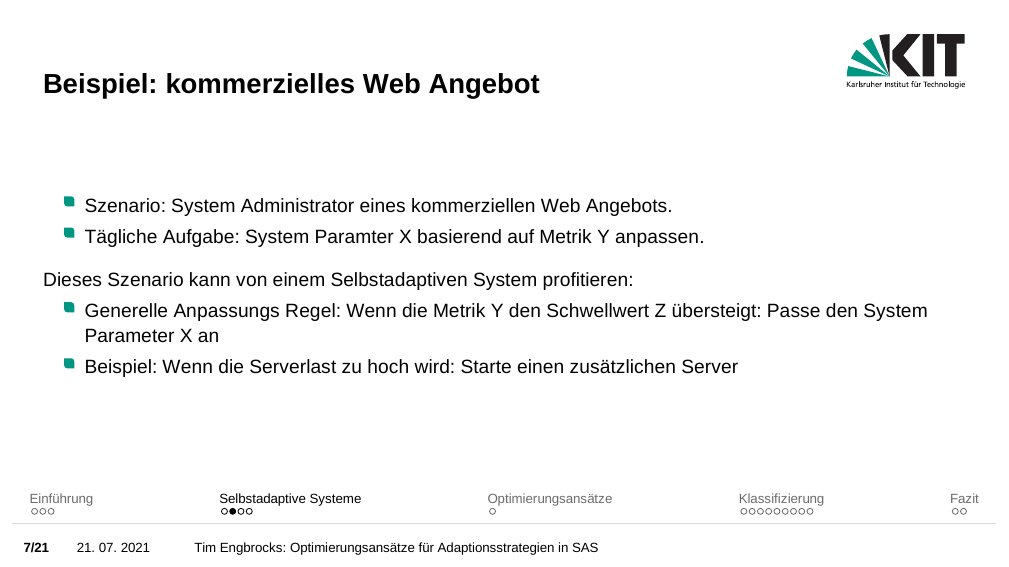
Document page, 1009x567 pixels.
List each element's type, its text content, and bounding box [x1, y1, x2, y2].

text_box [871, 81, 882, 88]
text_box [885, 81, 909, 88]
text_box Optimierungsansätze [487, 491, 613, 505]
text_box [846, 81, 870, 88]
text_box Selbstadaptive Systeme [219, 491, 362, 505]
text_box [229, 508, 236, 515]
text_box [922, 34, 935, 77]
text_box Szenario: System Administrator eines kommerziellen Web Angebots. [84, 194, 663, 214]
text_box [949, 81, 966, 89]
text_box 7/21 [23, 540, 50, 554]
text_box [892, 34, 921, 77]
text_box Generelle Anpassungs Regel: Wenn die Metrik Y den Schwellwert Z übersteigt: Passe den System [84, 300, 913, 320]
text_box Beispiel: Wenn die Serverlast zu hoch wird: Starte einen zusätzlichen Server [84, 356, 727, 376]
text_box Beispiel: kommerzielles Web Angebot [43, 68, 541, 97]
text_box Fazit [950, 491, 980, 505]
text_box Dieses Szenario kann von einem Selbstadaptiven System profitieren: [43, 269, 623, 289]
text_box 21. 07. 2021 [76, 540, 150, 554]
text_box Klassifizierung [738, 491, 825, 505]
text_box Parameter X an [84, 325, 218, 345]
text_box [936, 34, 965, 77]
text_box [911, 81, 922, 88]
text_box [879, 34, 890, 77]
text_box Tägliche Aufgabe: System Paramter X basierend auf Metrik Y anpassen. [84, 225, 694, 245]
text_box Einführung [29, 491, 94, 505]
text_box [923, 81, 948, 88]
text_box Tim Engbrocks: Optimierungsansätze für Adaptionsstrategien in SAS [194, 540, 599, 554]
